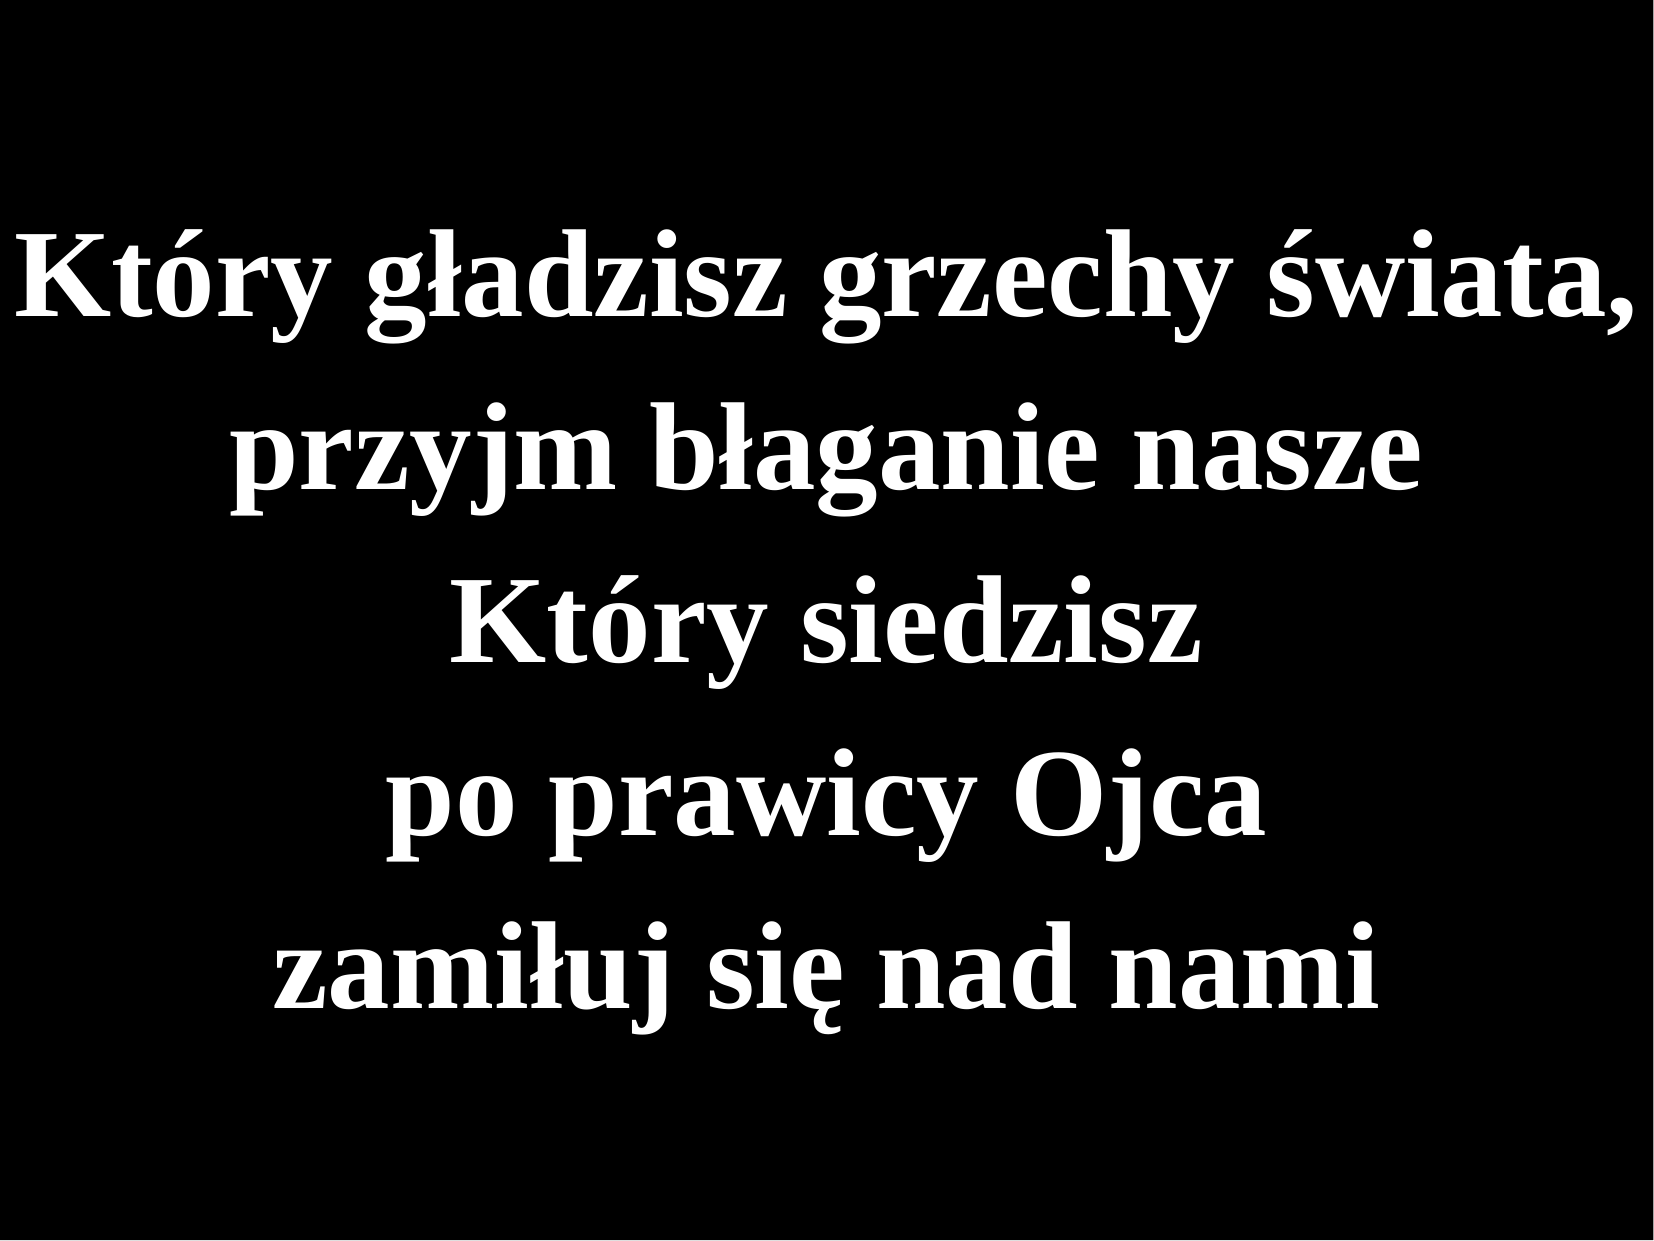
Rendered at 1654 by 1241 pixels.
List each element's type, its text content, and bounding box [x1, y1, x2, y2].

title Który gładzisz grzechy świata, ppp przyjm błaganie nasze ppp Który siedzisz ppp po prawicy Ojca ppp zamiłuj się nad nami [0, 0, 1654, 1241]
